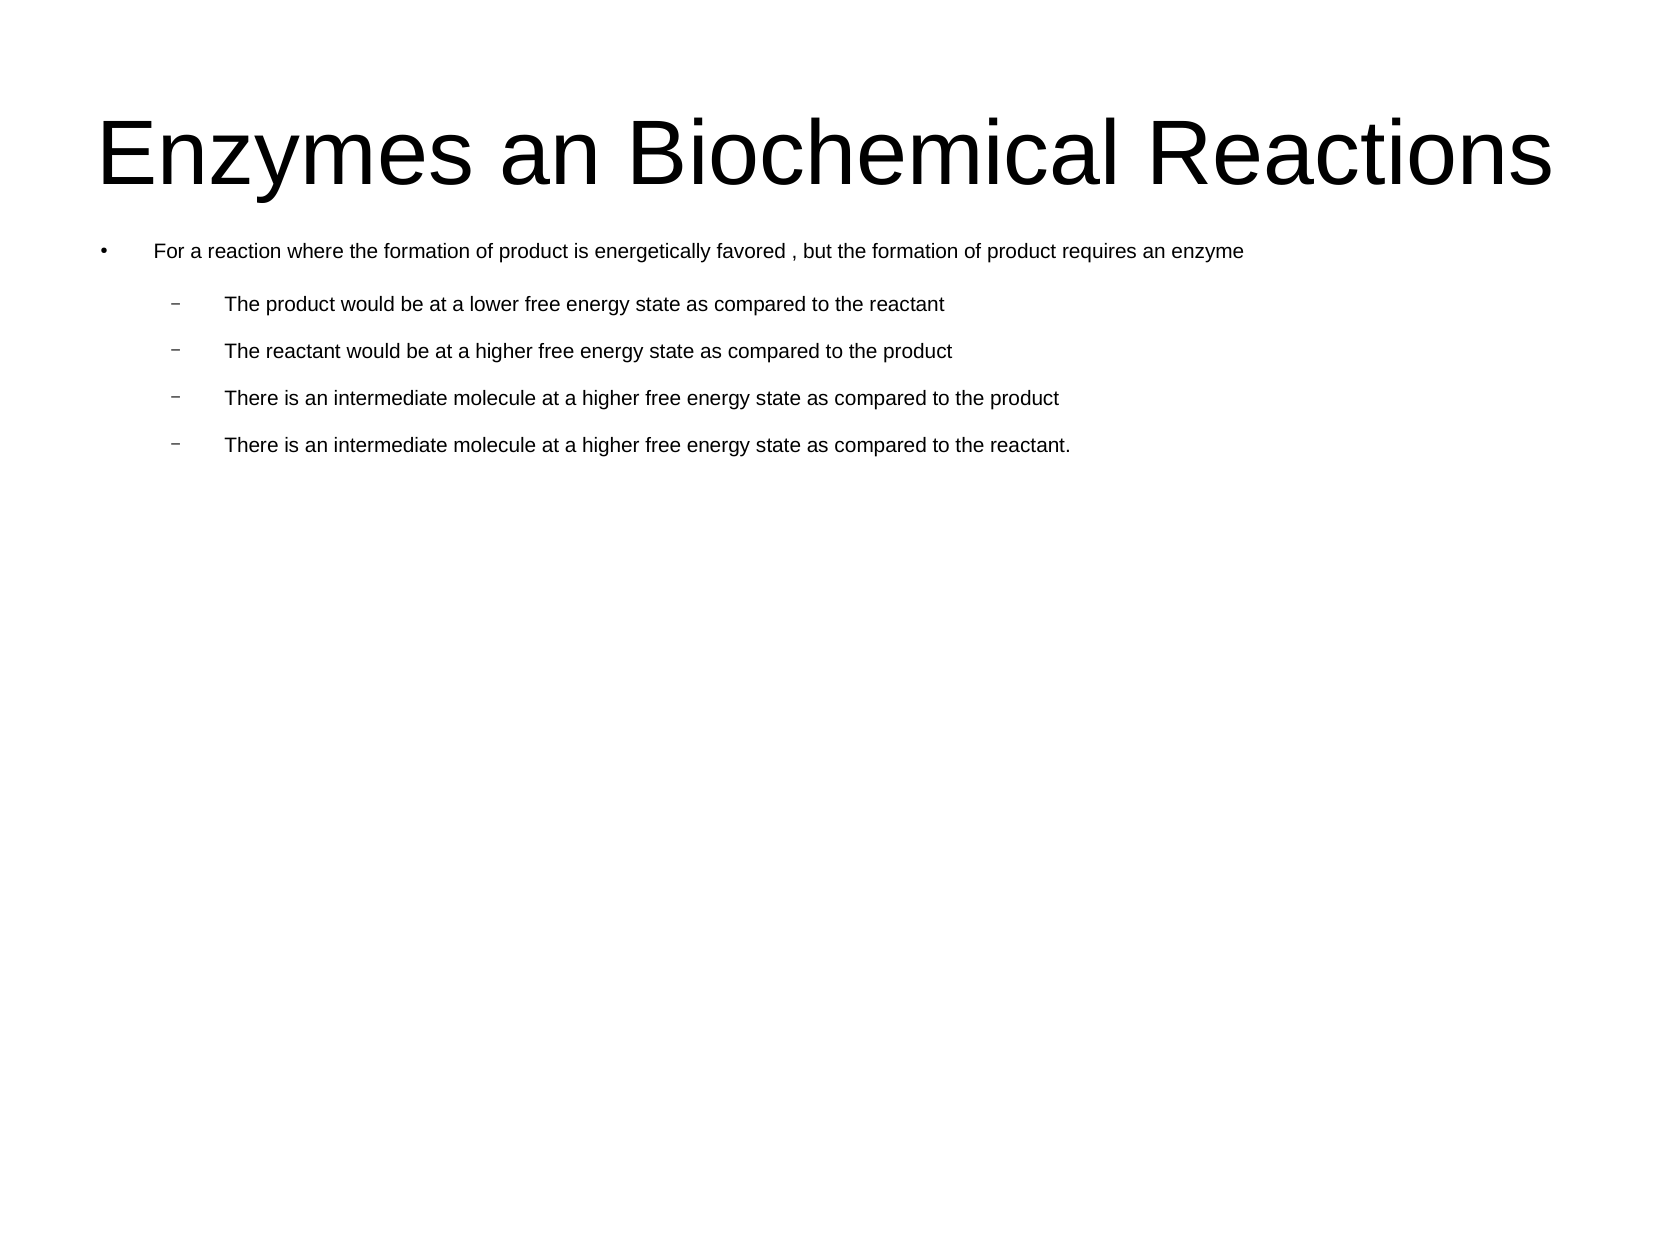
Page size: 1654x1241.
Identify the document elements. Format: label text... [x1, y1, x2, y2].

title Enzymes an Biochemical Reactions [82, 49, 1571, 240]
list For a reaction where the formation of product is energetically favored , but the formation of product requires an enzyme The product would be at a lower free energy state as compared to the reactant The reactant would be at a higher free energy state as compared to the product There is an intermediate molecule at a higher free energy state as compared to the product There is an intermediate molecule at a higher free energy state as compared to the reactant. [82, 240, 1571, 1231]
